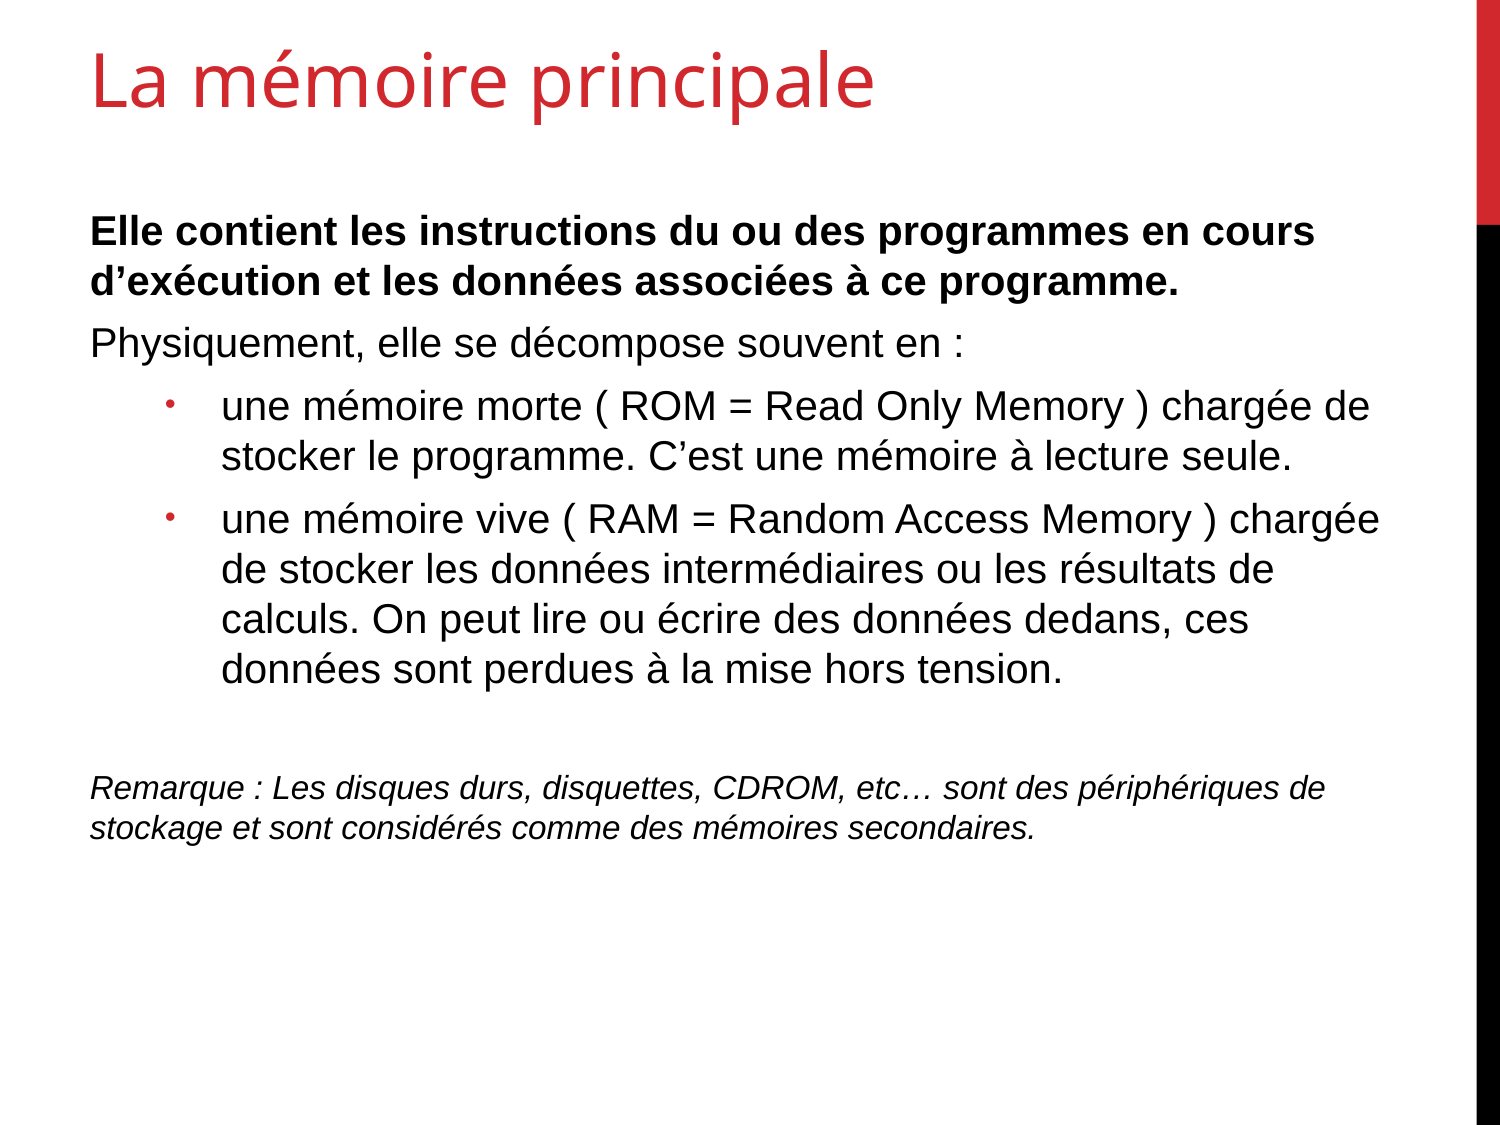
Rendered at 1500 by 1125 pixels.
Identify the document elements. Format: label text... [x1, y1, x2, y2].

list Elle contient les instructions du ou des programmes en cours d’exécution et les données associées à ce programme. Physiquement, elle se décompose souvent en : une mémoire morte ( ROM = Read Only Memory ) chargée de stocker le programme. C’est une mémoire à lecture seule. une mémoire vive ( RAM = Random Access Memory ) chargée de stocker les données intermédiaires ou les résultats de calculs. On peut lire ou écrire des données dedans, ces données sont perdues à la mise hors tension. Remarque : Les disques durs, disquettes, CDROM, etc… sont des périphériques de stockage et sont considérés comme des mémoires secondaires. [75, 196, 1424, 988]
title La mémoire principale [75, 25, 1436, 173]
